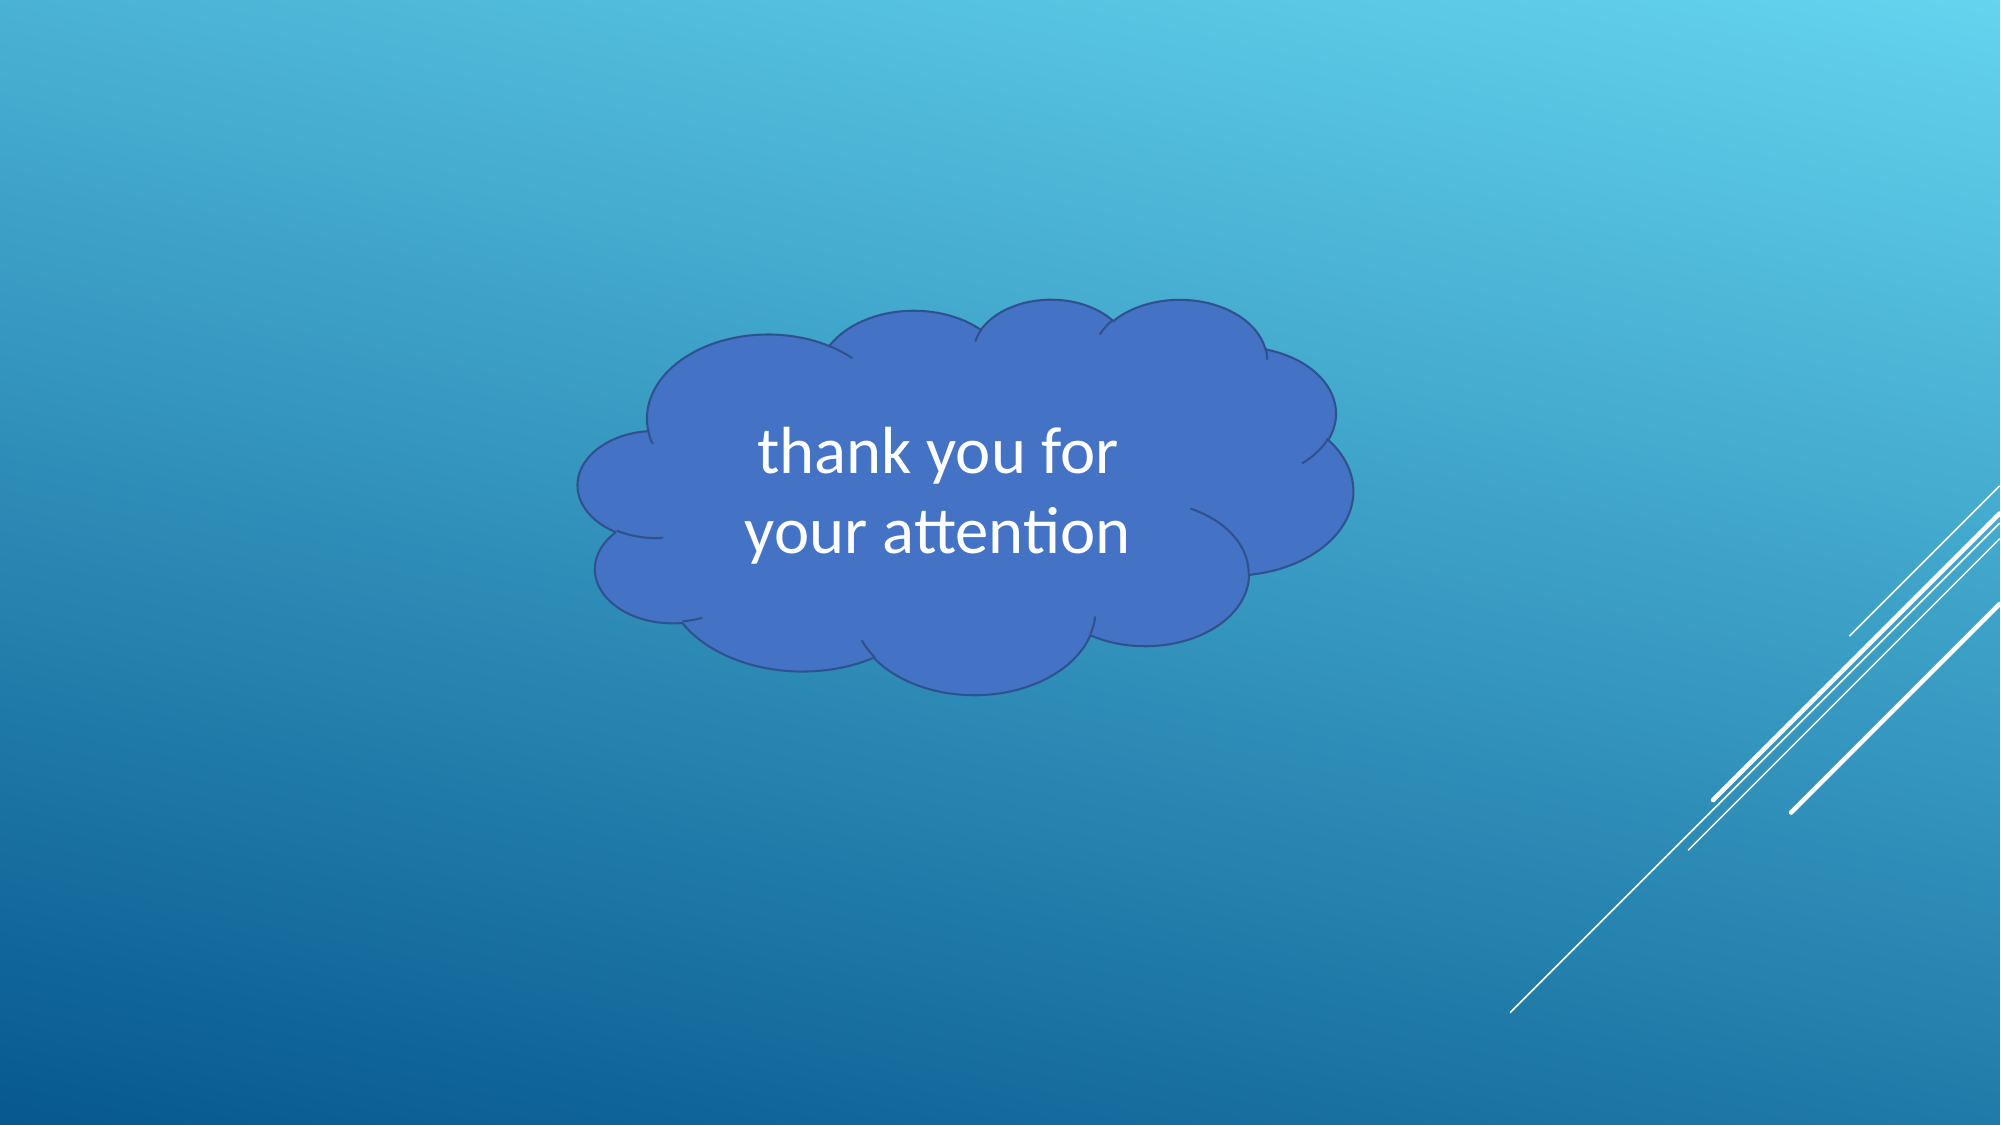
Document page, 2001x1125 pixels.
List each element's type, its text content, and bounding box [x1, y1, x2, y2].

text_box thank you for your attention [577, 299, 1354, 696]
